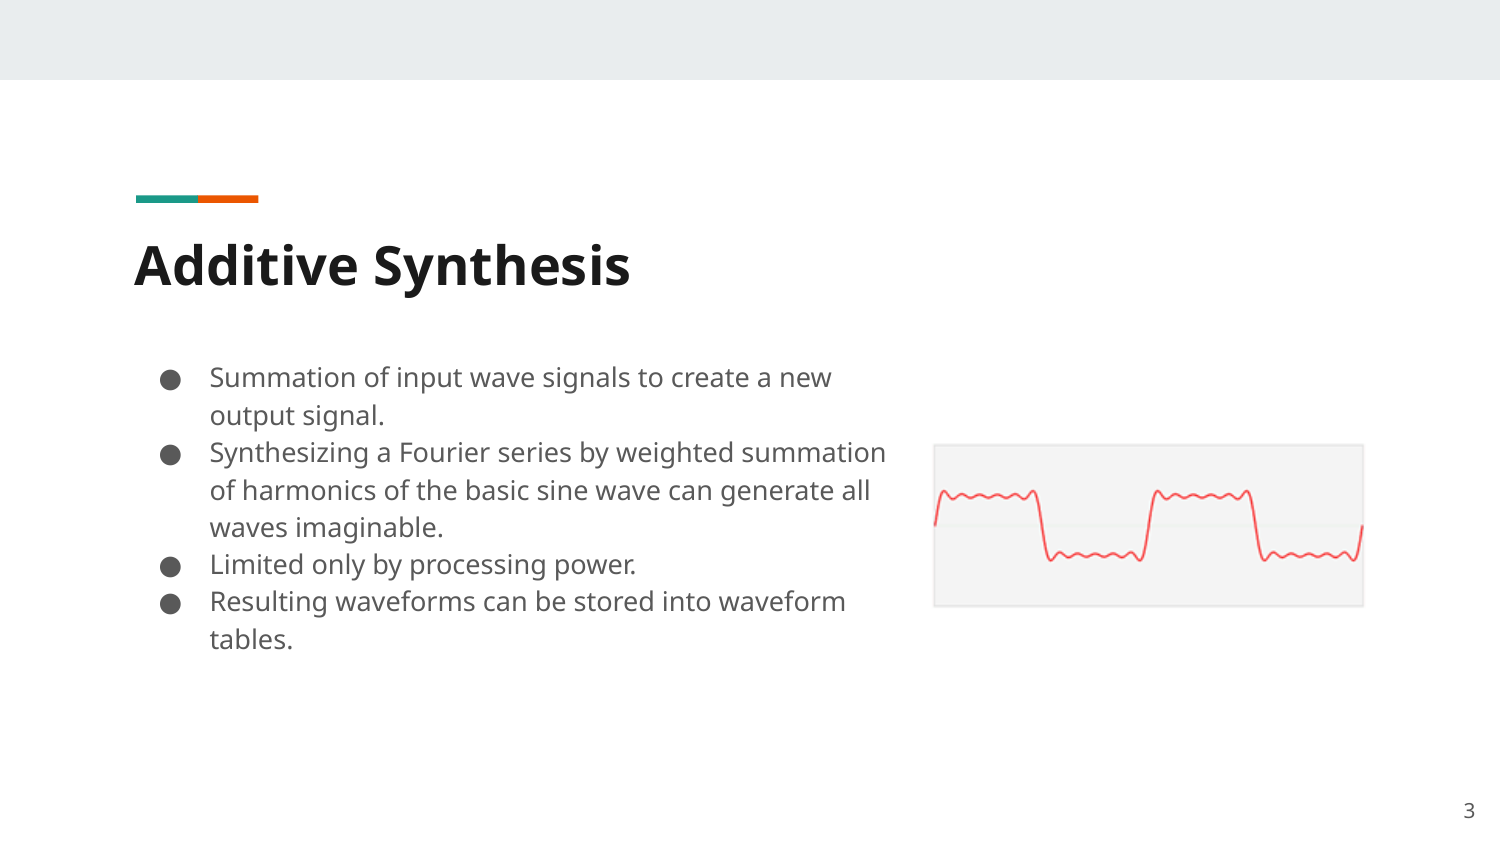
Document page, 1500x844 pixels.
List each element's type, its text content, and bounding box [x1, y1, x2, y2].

slide_number <number> [1400, 779, 1491, 844]
picture [917, 340, 1381, 712]
title Additive Synthesis [119, 216, 1381, 305]
list Summation of input wave signals to create a new output signal. Synthesizing a Fourier series by weighted summation of harmonics of the basic sine wave can generate all waves imaginable. Limited only by processing power. Resulting waveforms can be stored into waveform tables. [119, 341, 917, 712]
